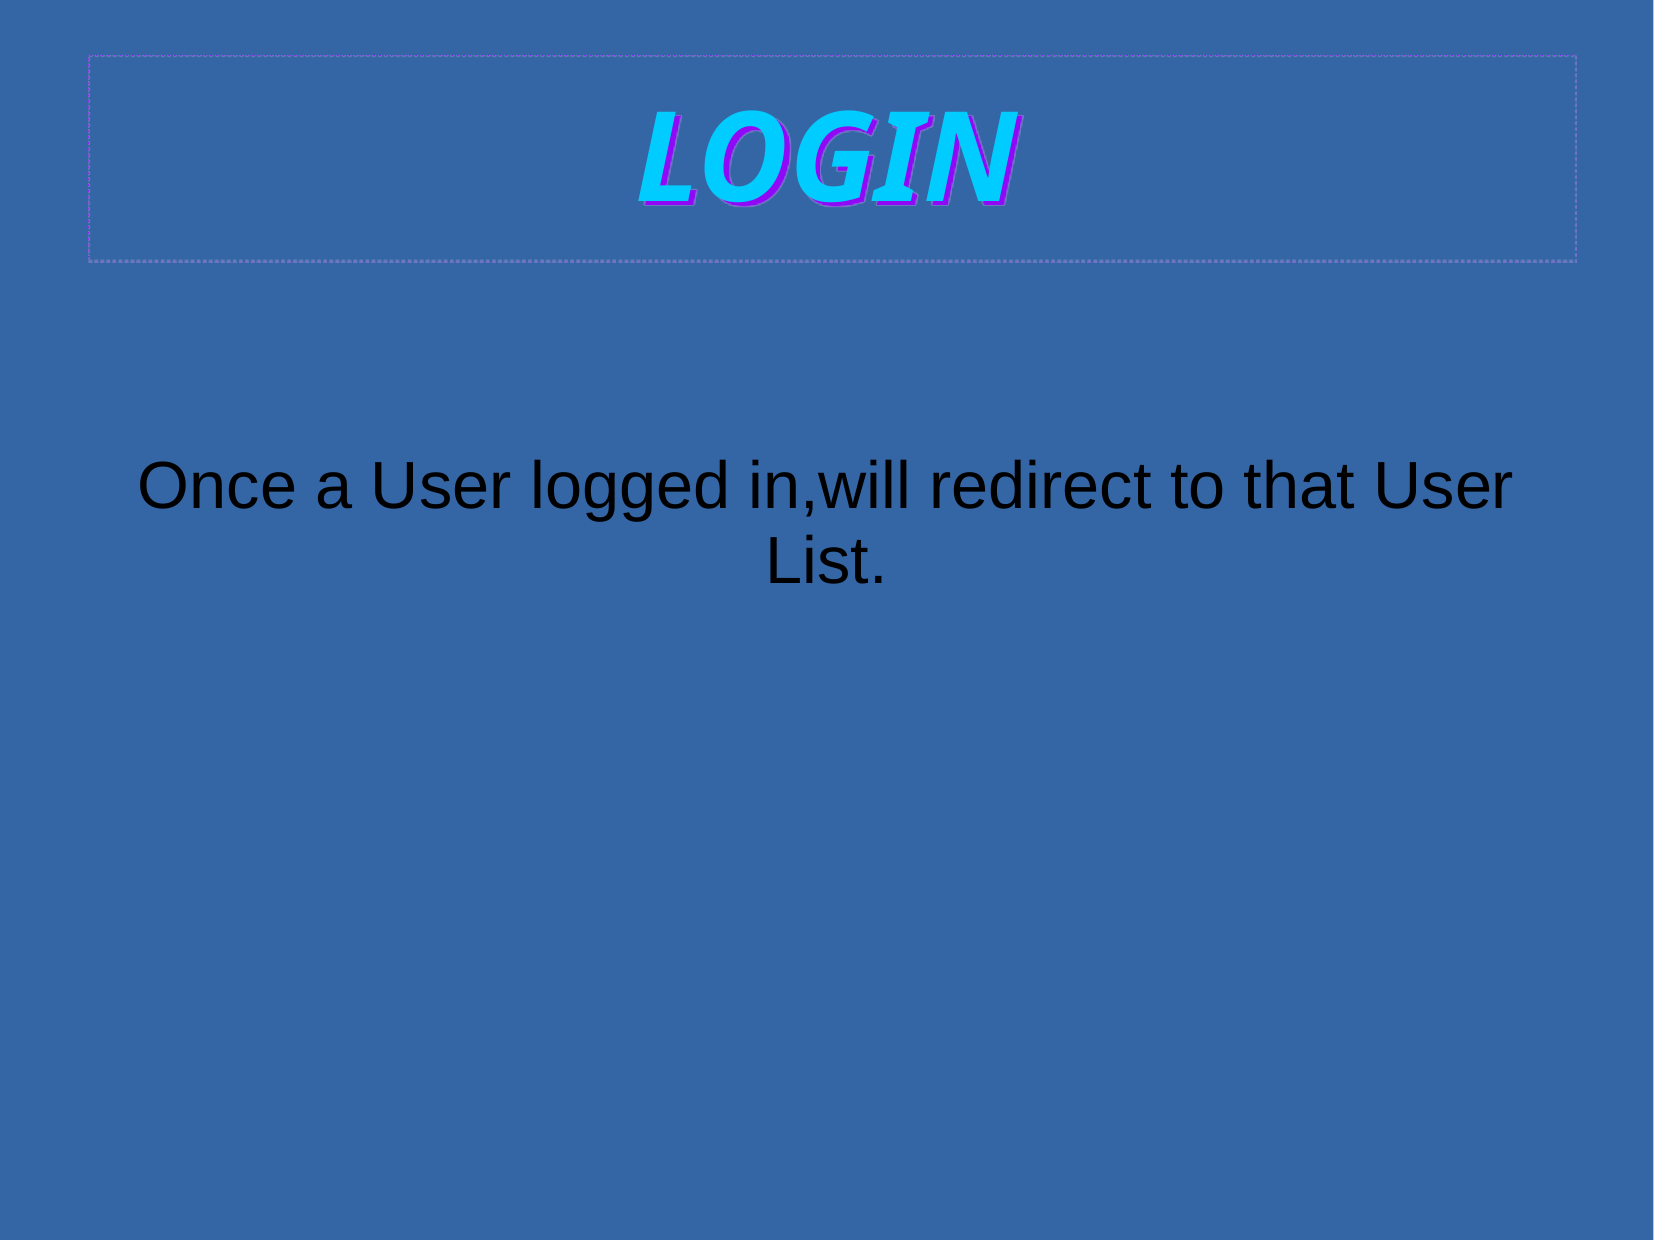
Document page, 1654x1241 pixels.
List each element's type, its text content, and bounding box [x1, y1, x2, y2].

title Login [82, 49, 1571, 257]
subtitle Once a User logged in,will redirect to that User List. [82, 290, 1571, 756]
